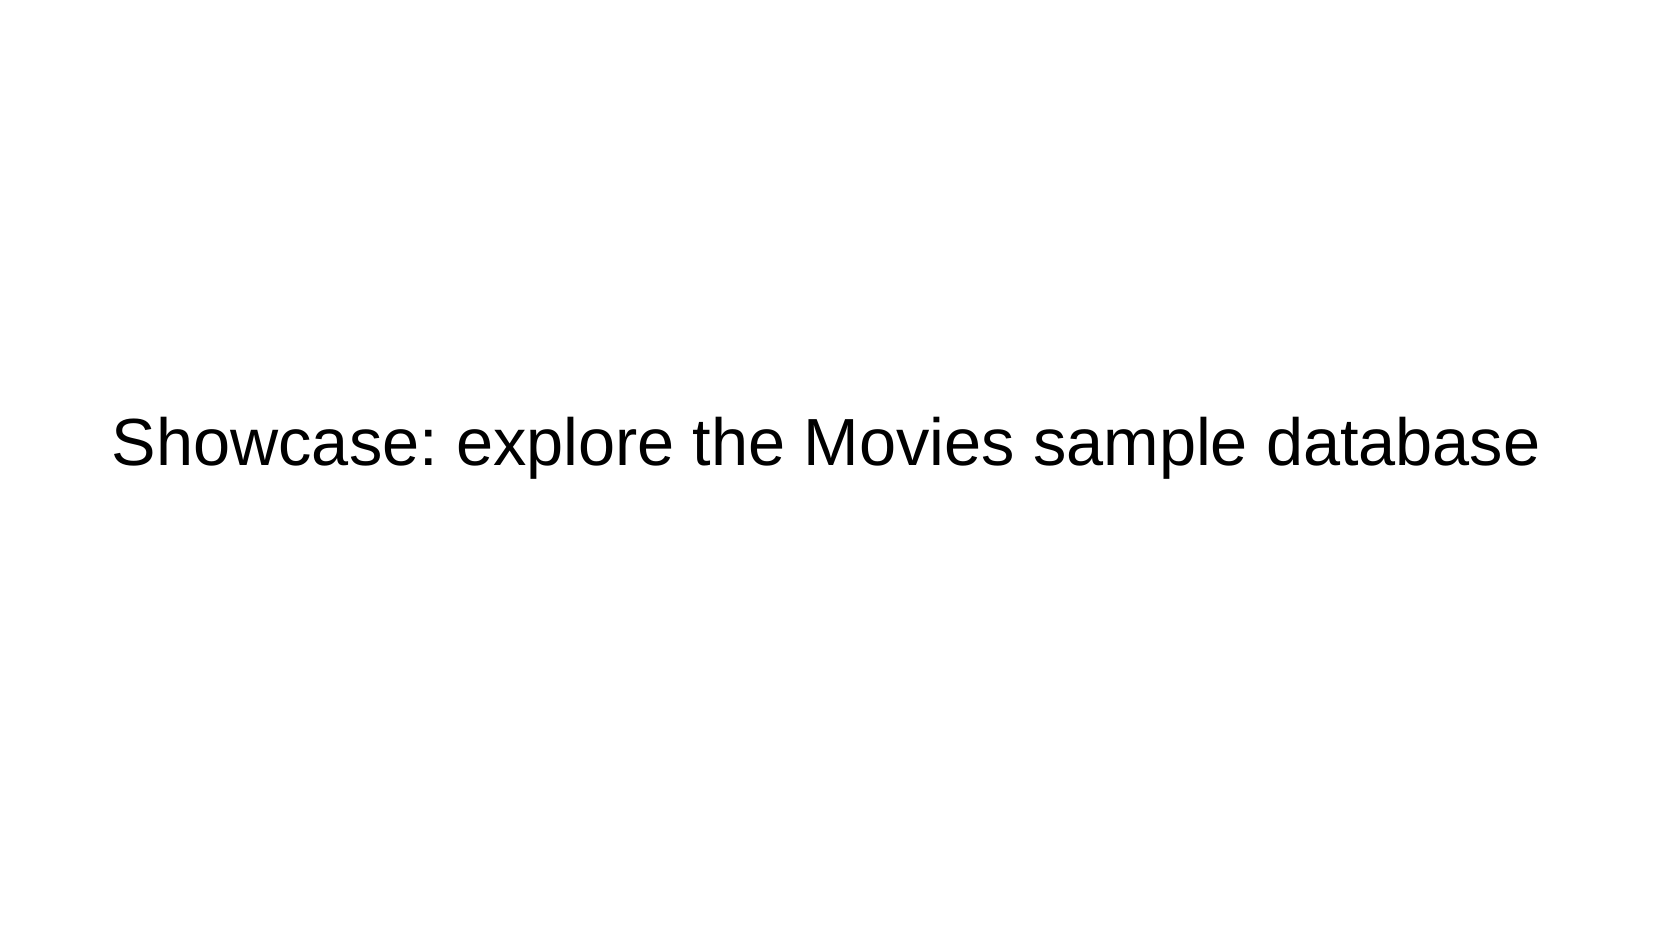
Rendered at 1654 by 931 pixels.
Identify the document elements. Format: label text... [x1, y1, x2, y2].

subtitle Showcase: explore the Movies sample database [82, 60, 1571, 826]
